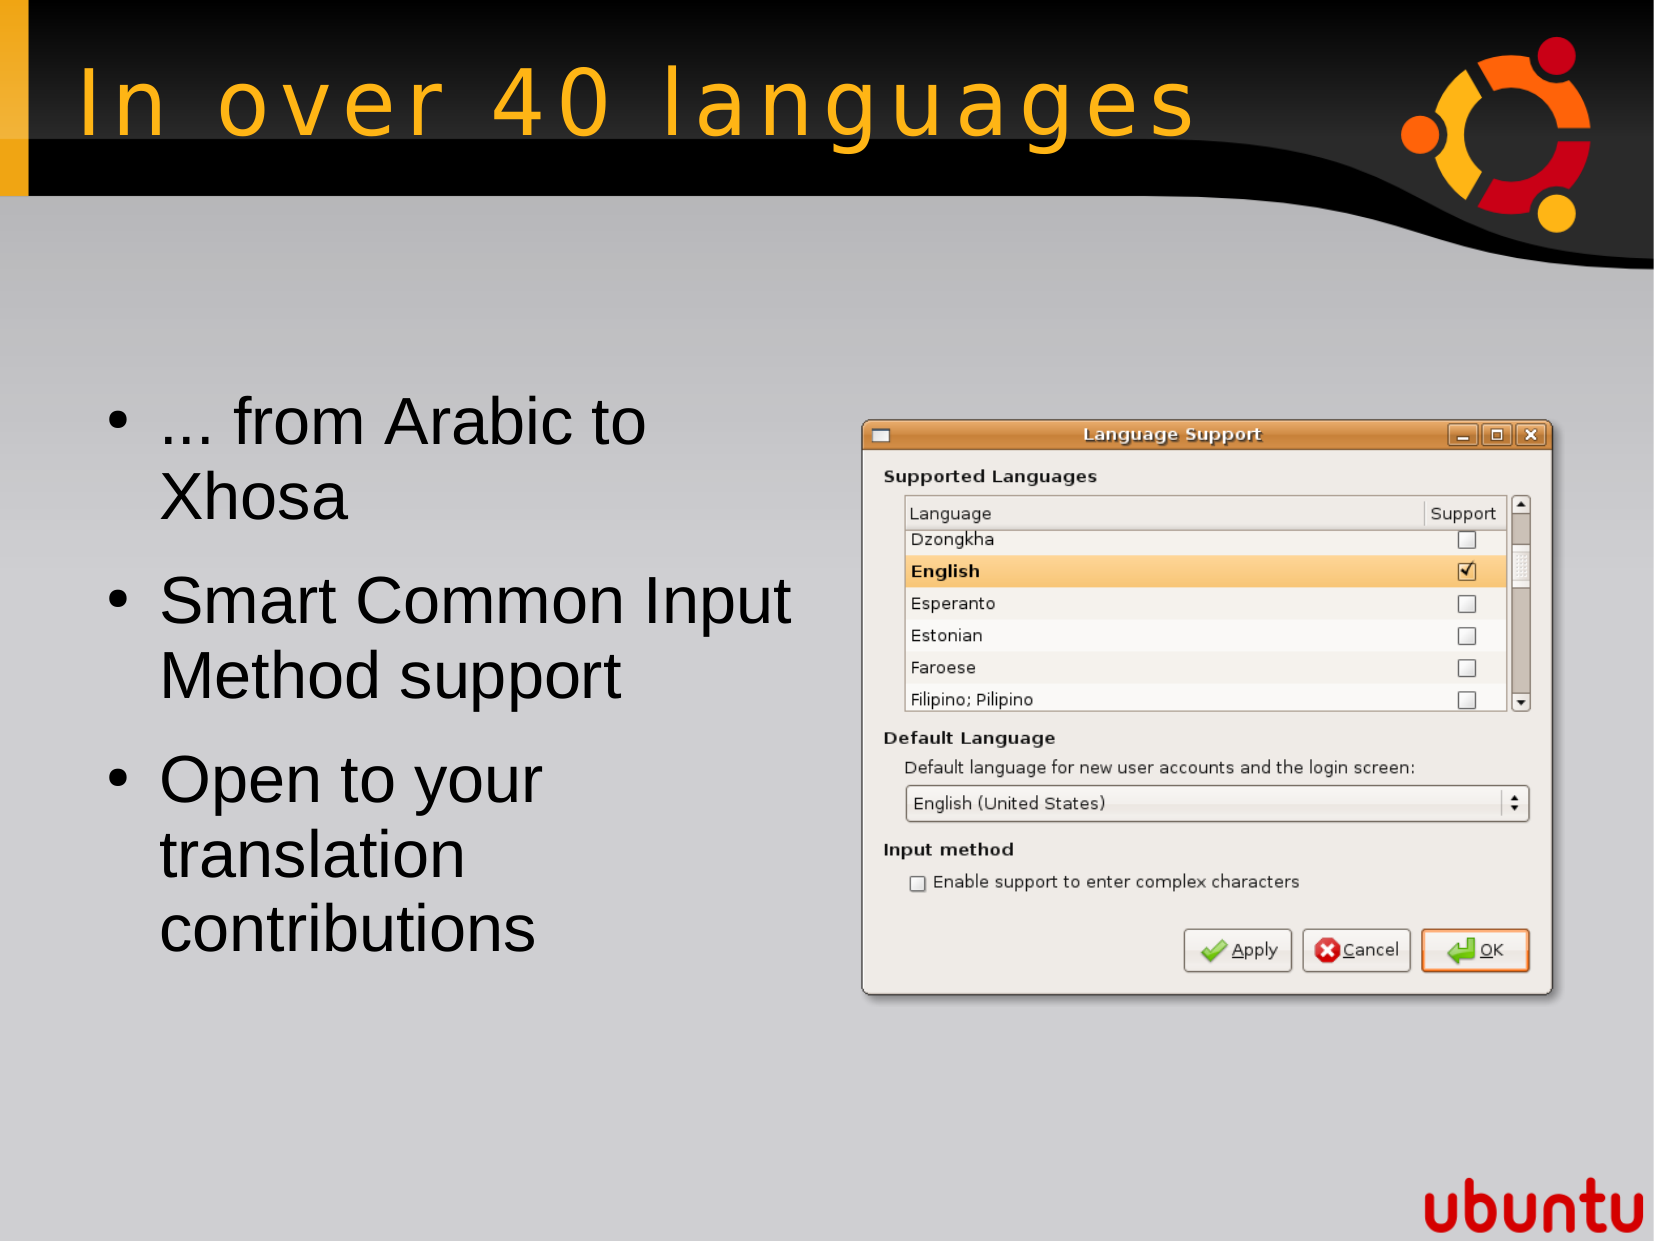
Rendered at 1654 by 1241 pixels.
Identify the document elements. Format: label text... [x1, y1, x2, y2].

list ... from Arabic to Xhosa Smart Common Input Method support Open to your translation contributions [88, 383, 798, 1025]
picture [0, 0, 1654, 1241]
title In over 40 languages [76, 0, 1300, 207]
